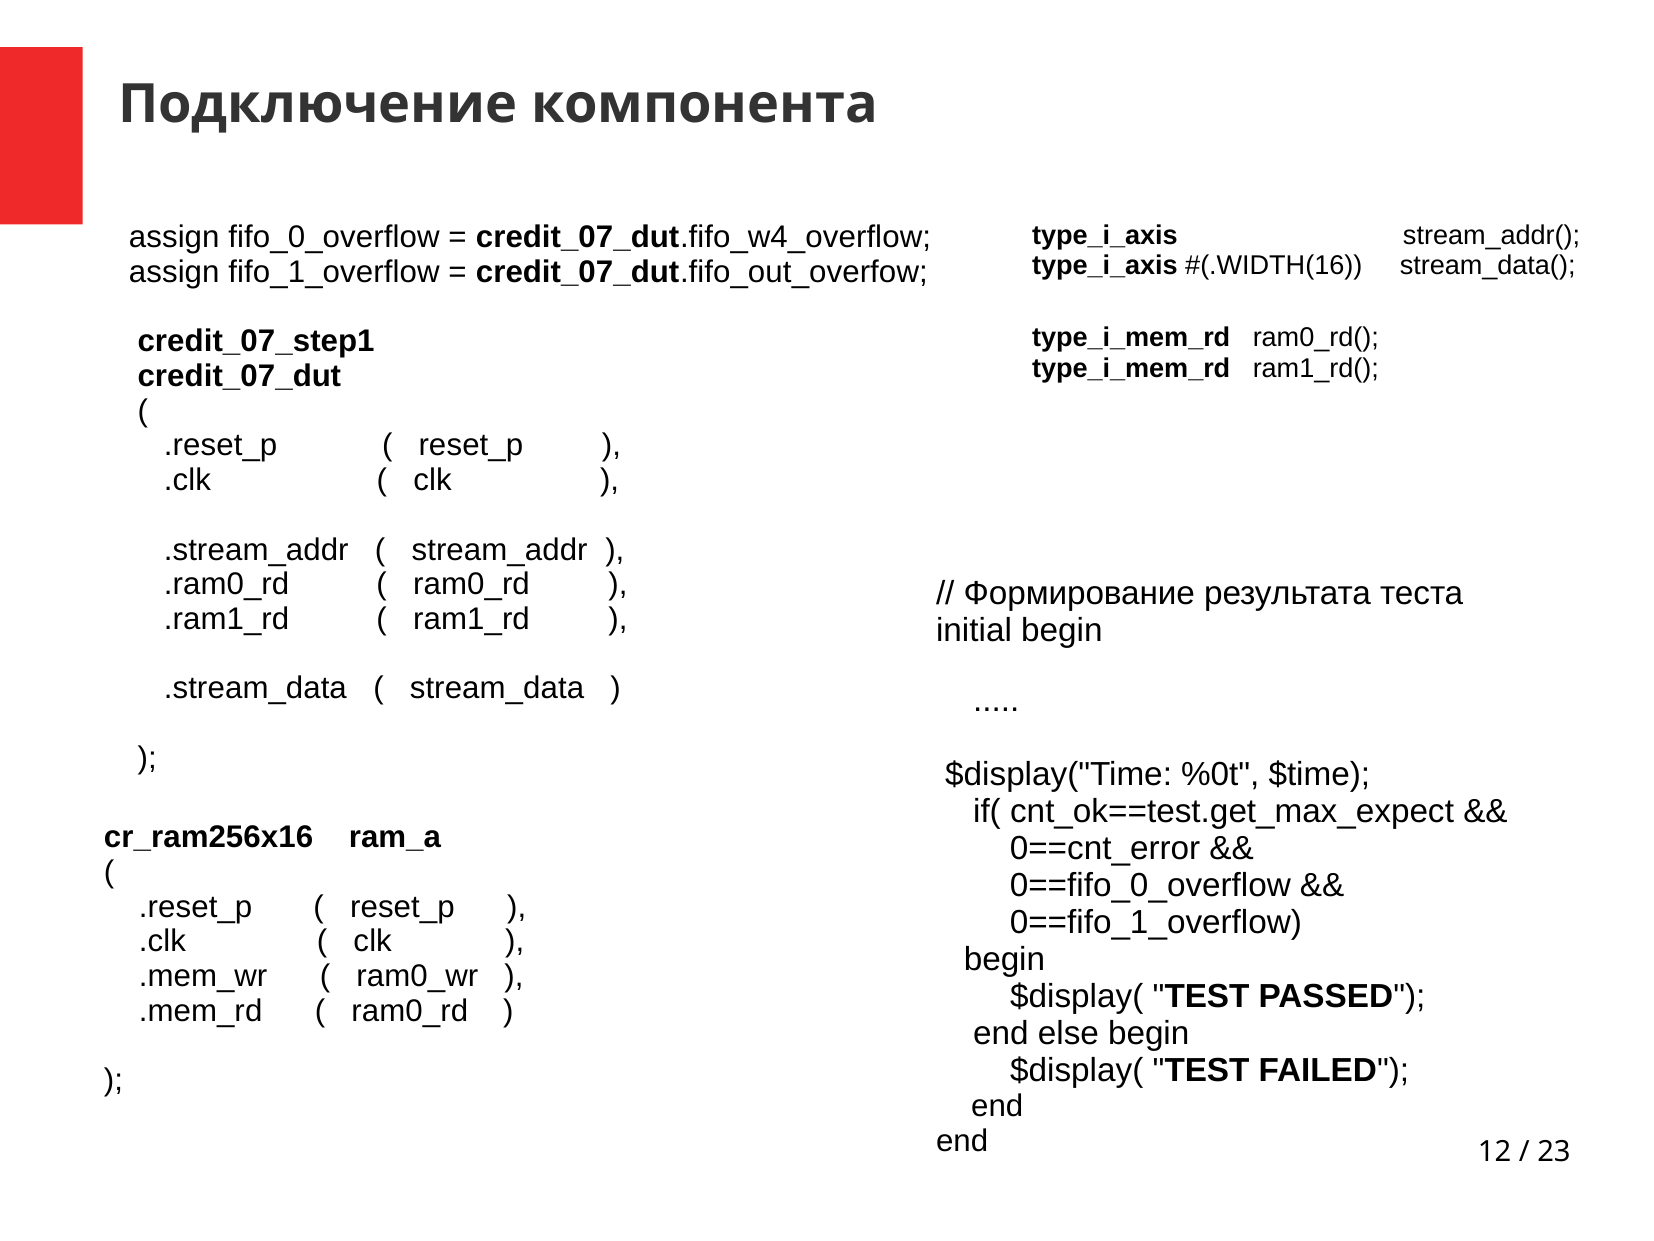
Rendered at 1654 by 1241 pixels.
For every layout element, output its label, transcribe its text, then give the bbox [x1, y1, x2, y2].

text_box assign fifo_0_overflow = credit_07_dut.fifo_w4_overflow; assign fifo_1_overflow = credit_07_dut.fifo_out_overfow; credit_07_step1 credit_07_dut ( .reset_p ( reset_p ), .clk ( clk ), .stream_addr ( stream_addr ), .ram0_rd ( ram0_rd ), .ram1_rd ( ram1_rd ), .stream_data ( stream_data ) ); [114, 177, 947, 783]
title Подключение компонента [118, 49, 1571, 154]
text_box type_i_axis stream_addr(); type_i_axis #(.WIDTH(16)) stream_data(); type_i_mem_rd ram0_rd(); type_i_mem_rd ram1_rd(); [1017, 212, 1595, 388]
text_box // Формирование результата теста initial begin ..... $display("Time: %0t", $time); if( cnt_ok==test.get_max_expect && 0==cnt_error && 0==fifo_0_overflow && 0==fifo_1_overflow) begin $display( "TEST PASSED"); end else begin $display( "TEST FAILED"); end end [921, 566, 1533, 1165]
text_box cr_ram256x16 ram_a ( .reset_p ( reset_p ), .clk ( clk ), .mem_wr ( ram0_wr ), .mem_rd ( ram0_rd ) ); [89, 812, 543, 1105]
